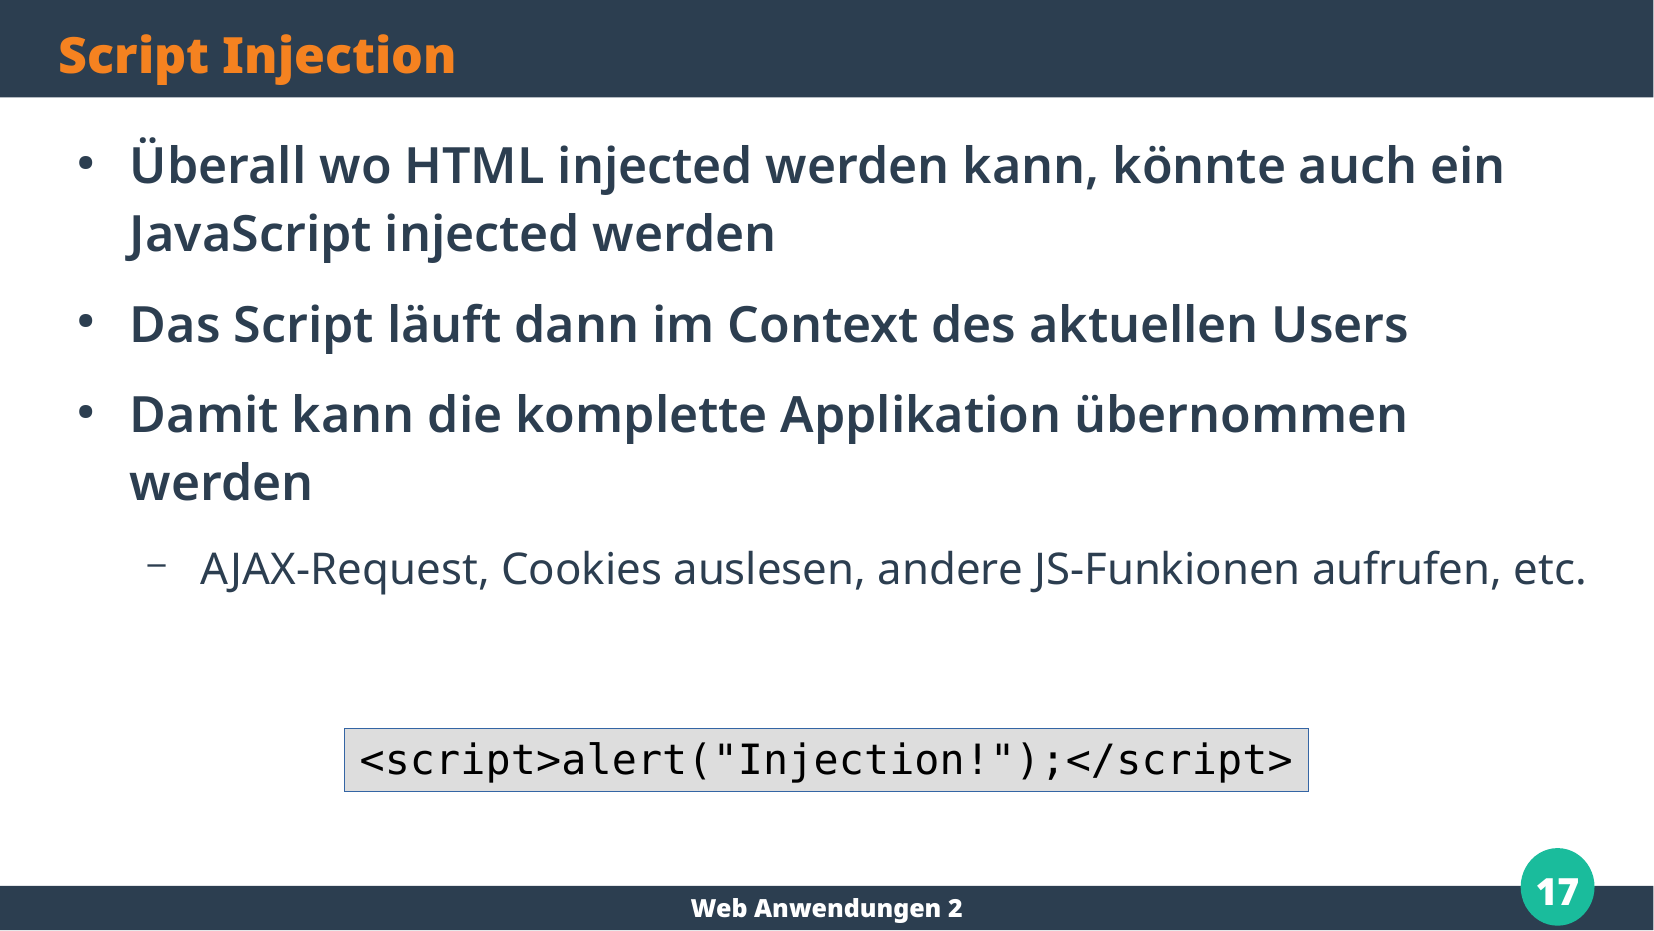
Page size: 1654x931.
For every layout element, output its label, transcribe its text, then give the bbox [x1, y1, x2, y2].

text_box <script>alert("Injection!");</script> [344, 728, 1309, 792]
title Script Injection [59, 8, 1595, 89]
list Überall wo HTML injected werden kann, könnte auch ein JavaScript injected werden Das Script läuft dann im Context des aktuellen Users Damit kann die komplette Applikation übernommen werden AJAX-Request, Cookies auslesen, andere JS-Funkionen aufrufen, etc. [59, 129, 1595, 864]
